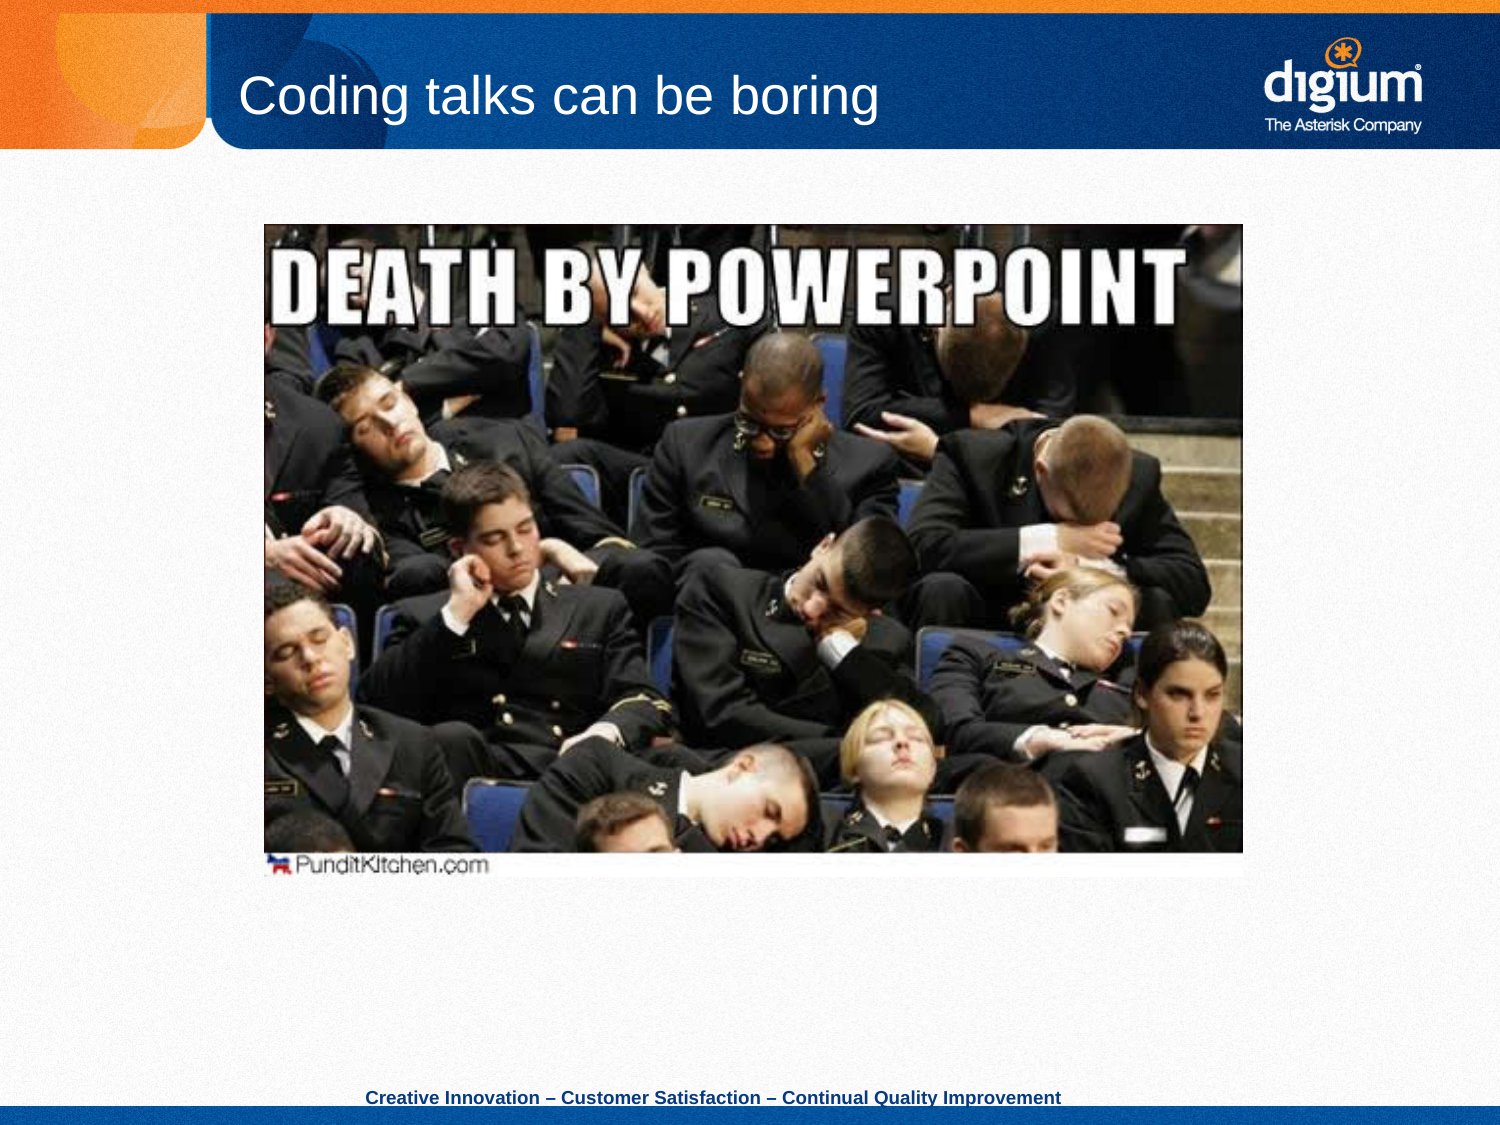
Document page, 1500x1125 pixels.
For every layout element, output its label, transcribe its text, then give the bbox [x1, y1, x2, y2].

title Coding talks can be boring [238, 27, 1243, 127]
picture [0, 0, 1500, 1125]
